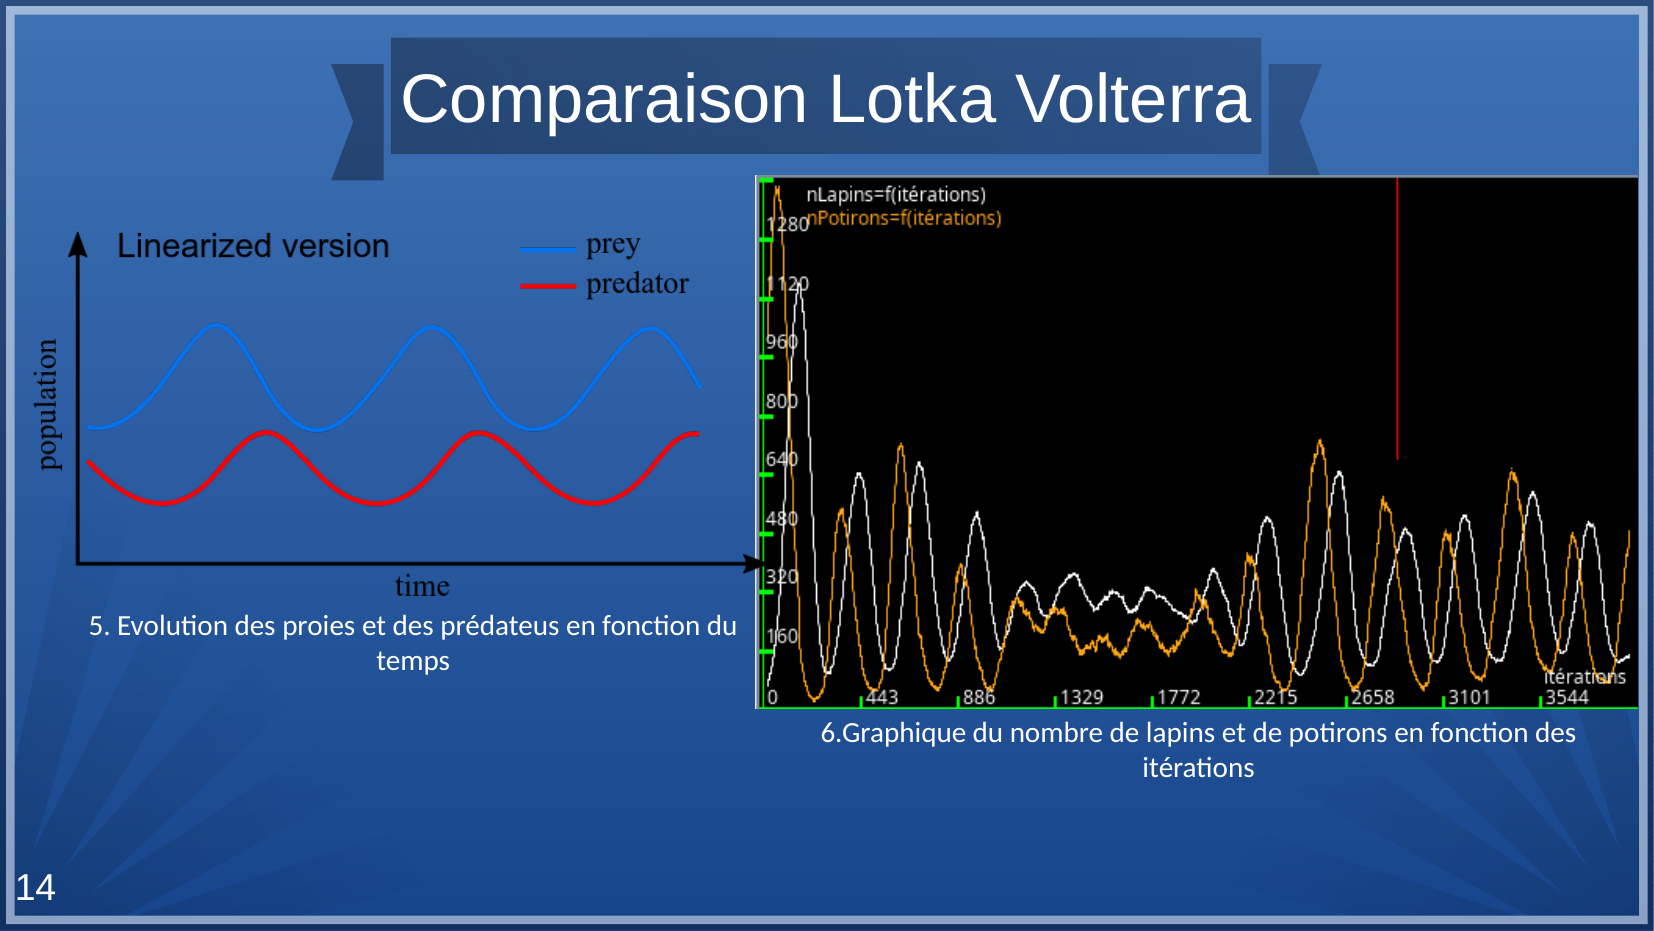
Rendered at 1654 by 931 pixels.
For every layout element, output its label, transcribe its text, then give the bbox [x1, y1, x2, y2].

text_box <numéro> [0, 859, 657, 931]
text_box 6.Graphique du nombre de lapins et de potirons en fonction des itérations [755, 705, 1642, 791]
text_box 5. Evolution des proies et des prédateus en fonction du temps [59, 599, 768, 685]
title Comparaison Lotka Volterra [389, 35, 1264, 154]
picture [21, 175, 1638, 705]
